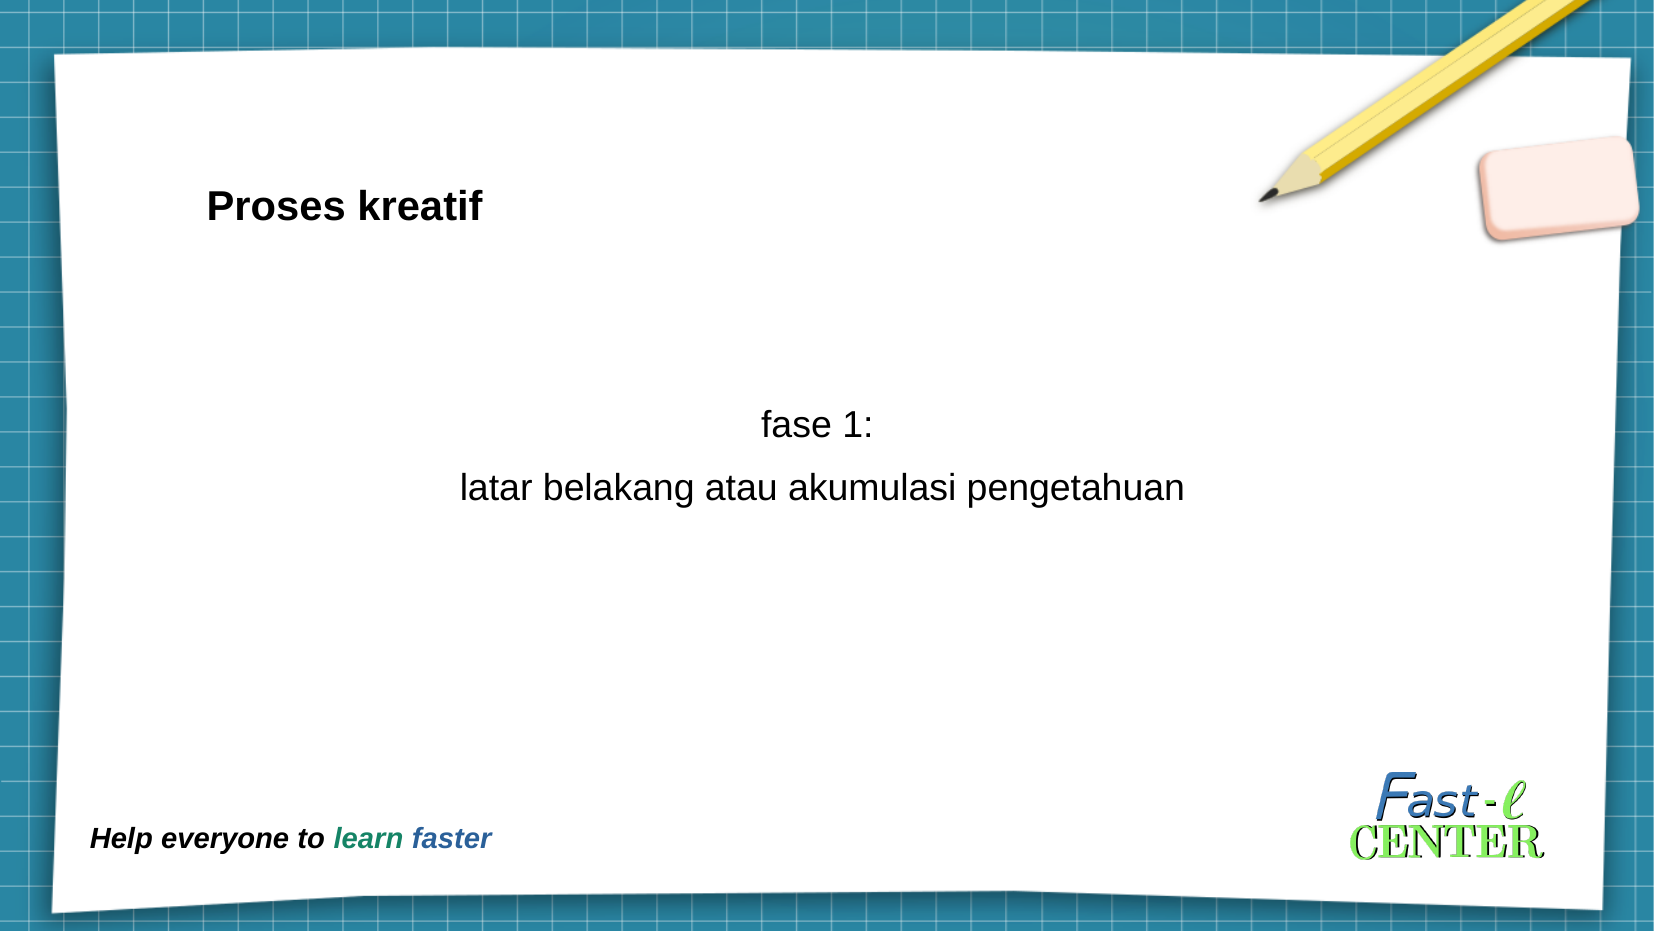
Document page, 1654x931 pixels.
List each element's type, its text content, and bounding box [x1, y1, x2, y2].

text_box Help everyone to learn faster [75, 814, 507, 863]
picture [0, 0, 1654, 931]
text_box fase 1: latar belakang atau akumulasi pengetahuan [445, 375, 1201, 516]
text_box Proses kreatif [191, 175, 676, 240]
